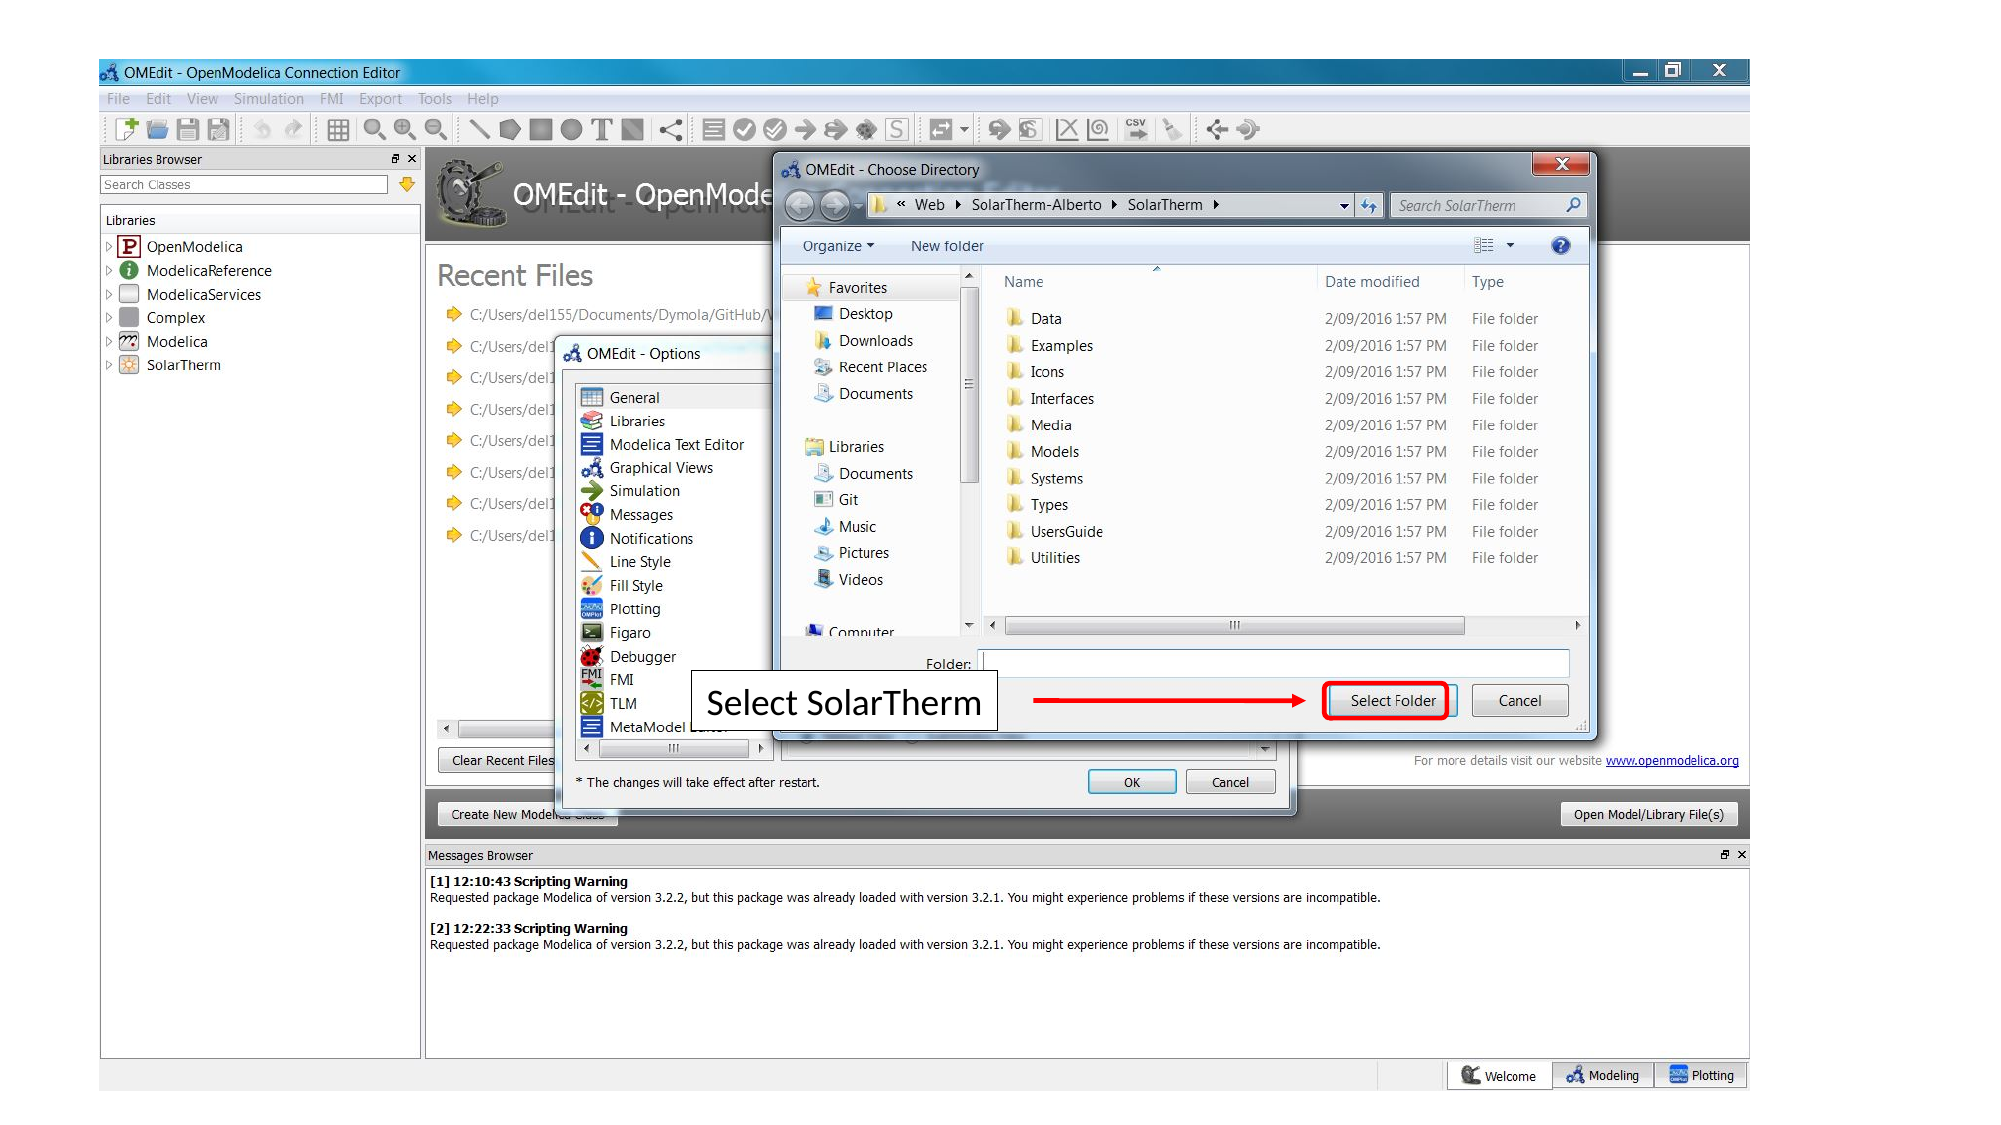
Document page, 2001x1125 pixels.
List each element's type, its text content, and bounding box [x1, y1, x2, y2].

text_box Select SolarTherm [691, 670, 998, 731]
picture [99, 59, 1750, 1091]
